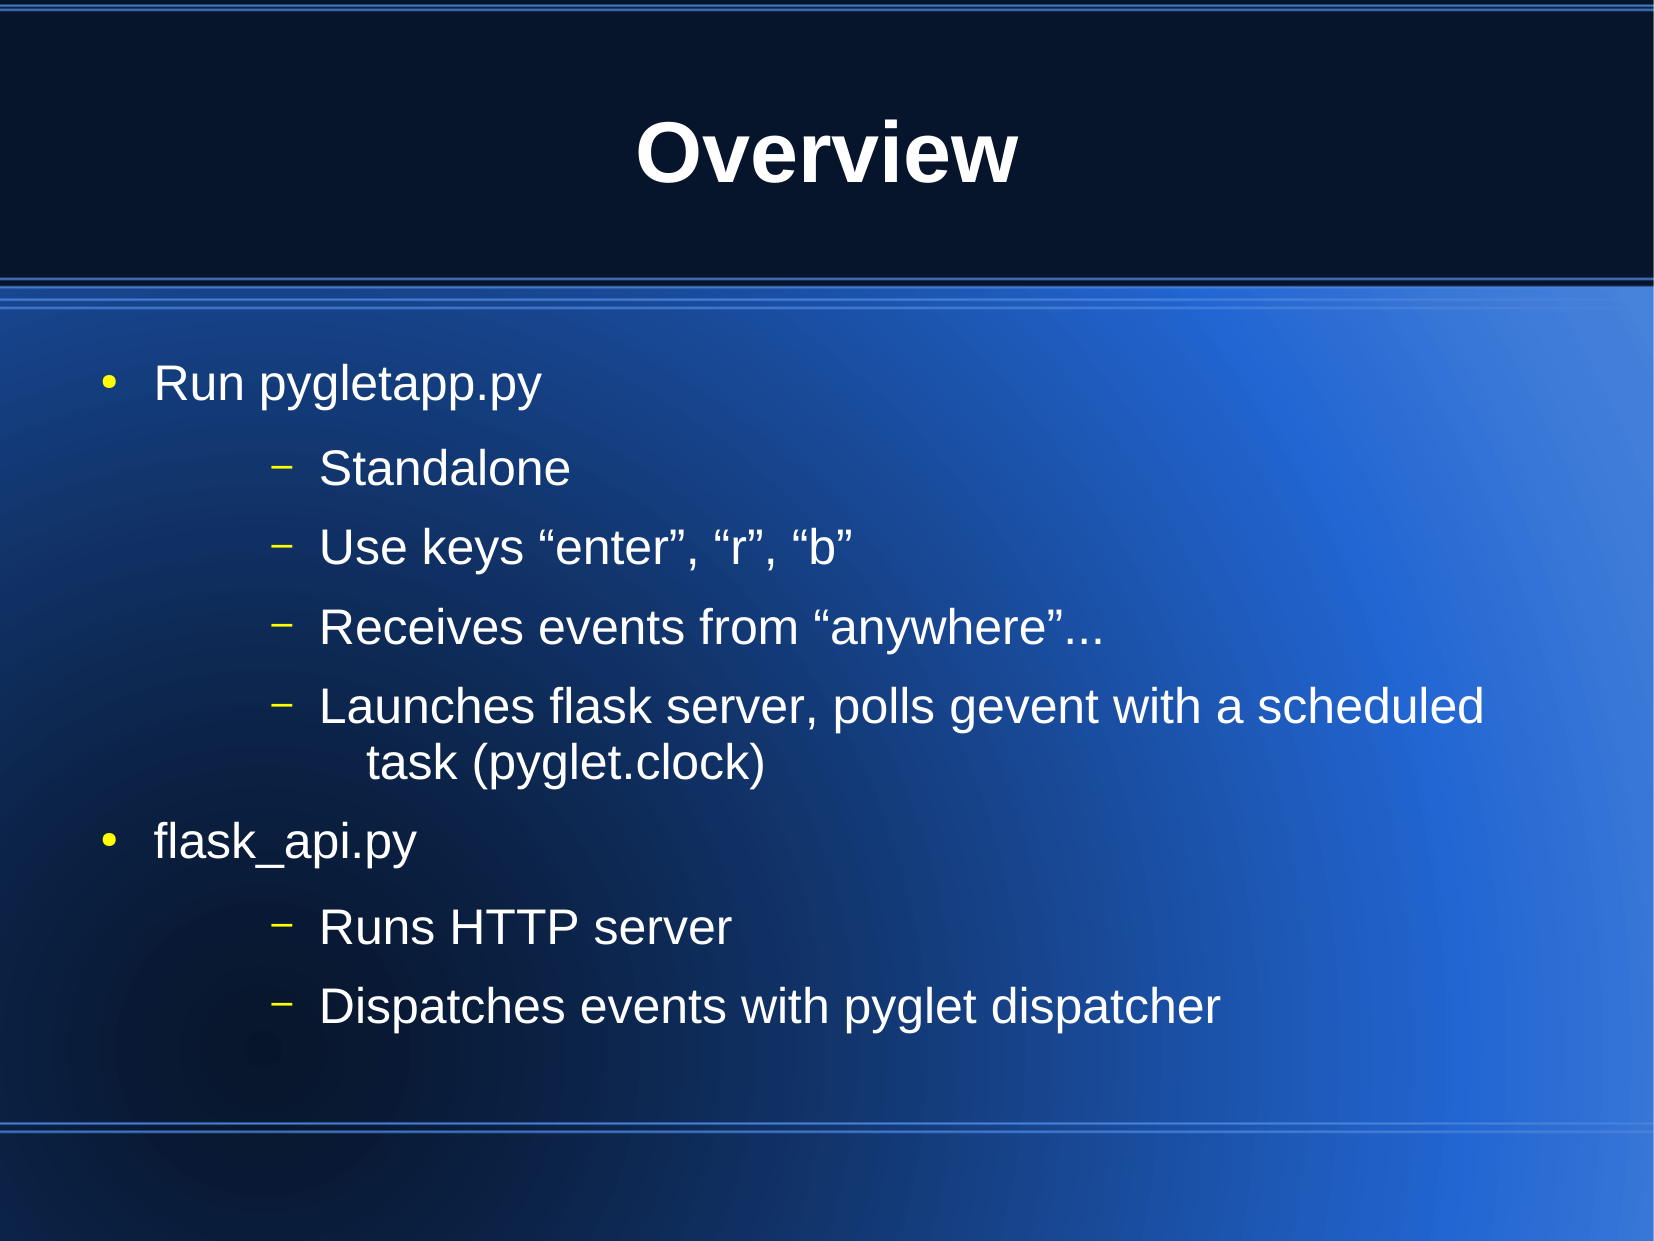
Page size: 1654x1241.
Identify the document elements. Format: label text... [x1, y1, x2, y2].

list Run pygletapp.py Standalone Use keys “enter”, “r”, “b” Receives events from “anywhere”... Launches flask server, polls gevent with a scheduled task (pyglet.clock) flask_api.py Runs HTTP server Dispatches events with pyglet dispatcher [82, 355, 1571, 1075]
picture [0, 0, 1654, 1241]
title Overview [82, 49, 1571, 257]
